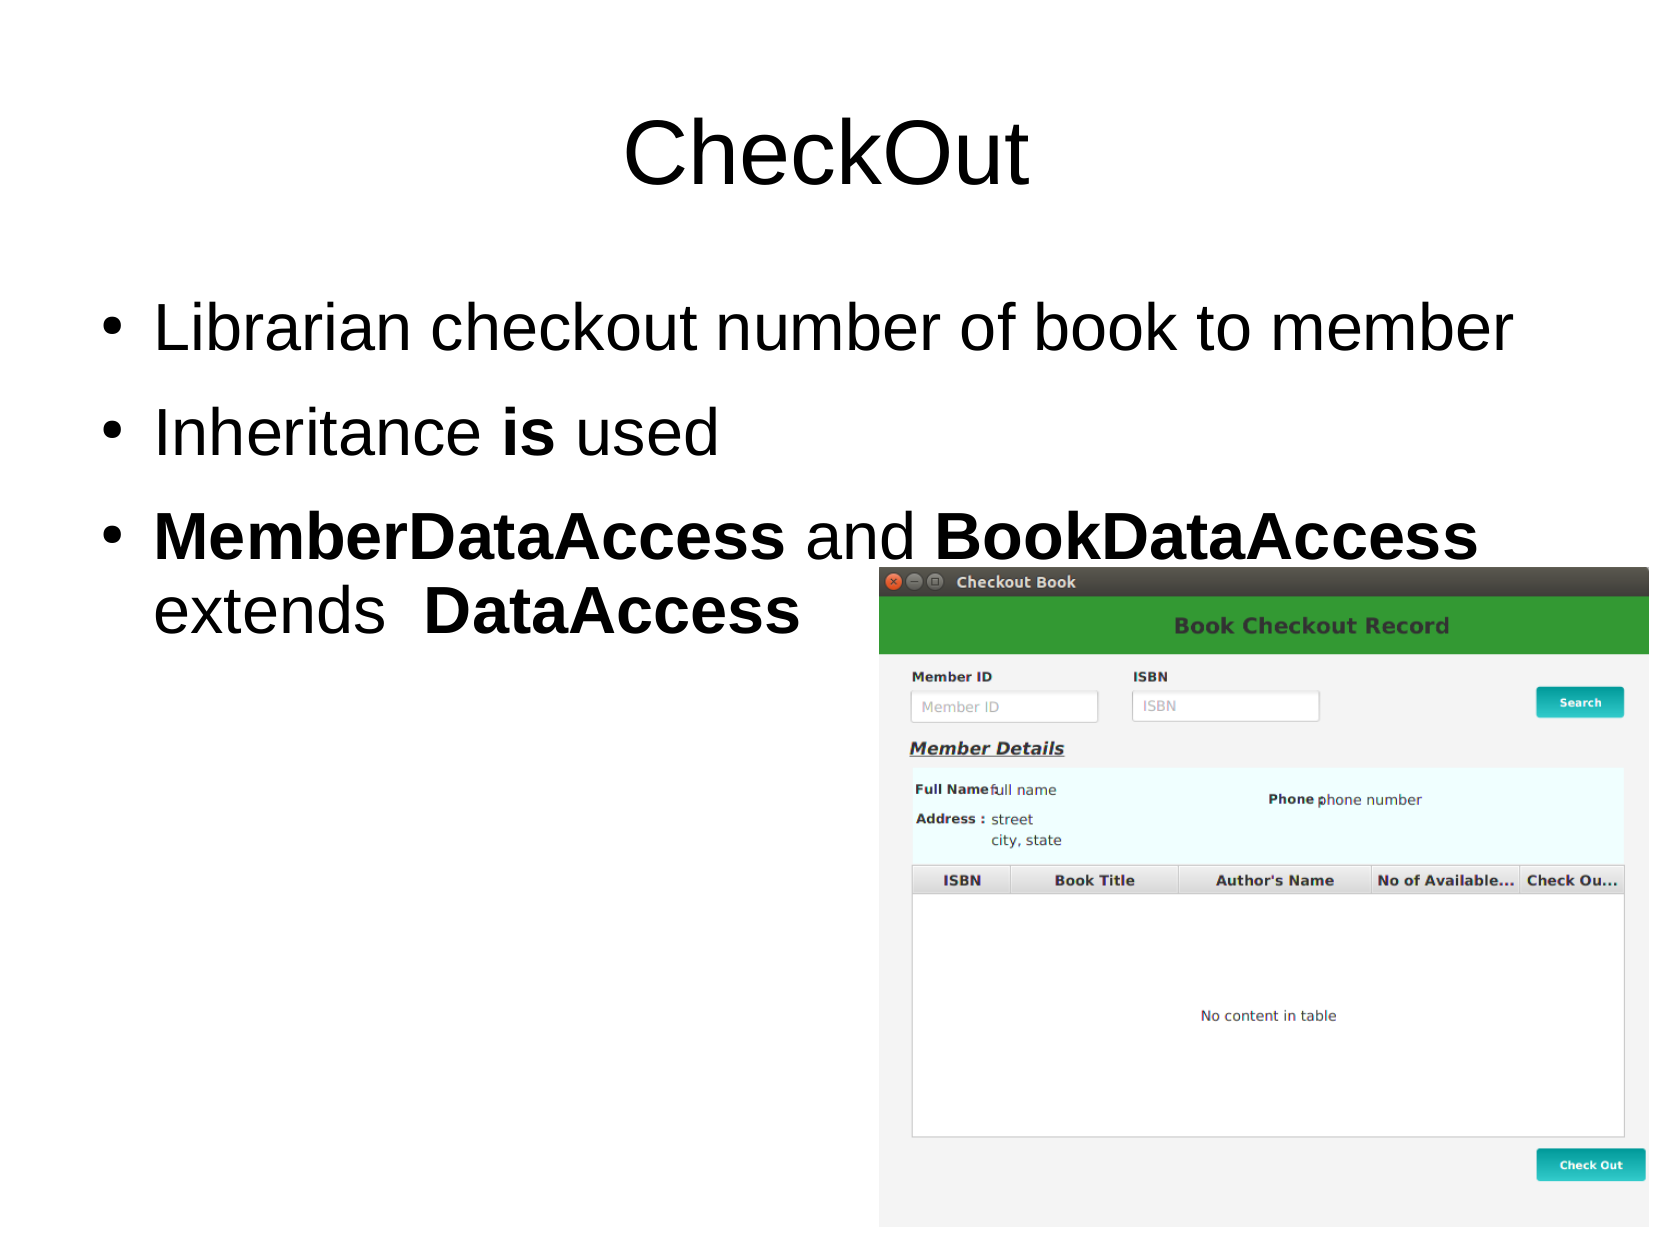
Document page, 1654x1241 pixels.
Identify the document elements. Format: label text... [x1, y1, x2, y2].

list Librarian checkout number of book to member Inheritance is used MemberDataAccess and BookDataAccess extends DataAccess [82, 290, 1571, 1010]
picture [879, 567, 1649, 1227]
title CheckOut [82, 49, 1571, 257]
